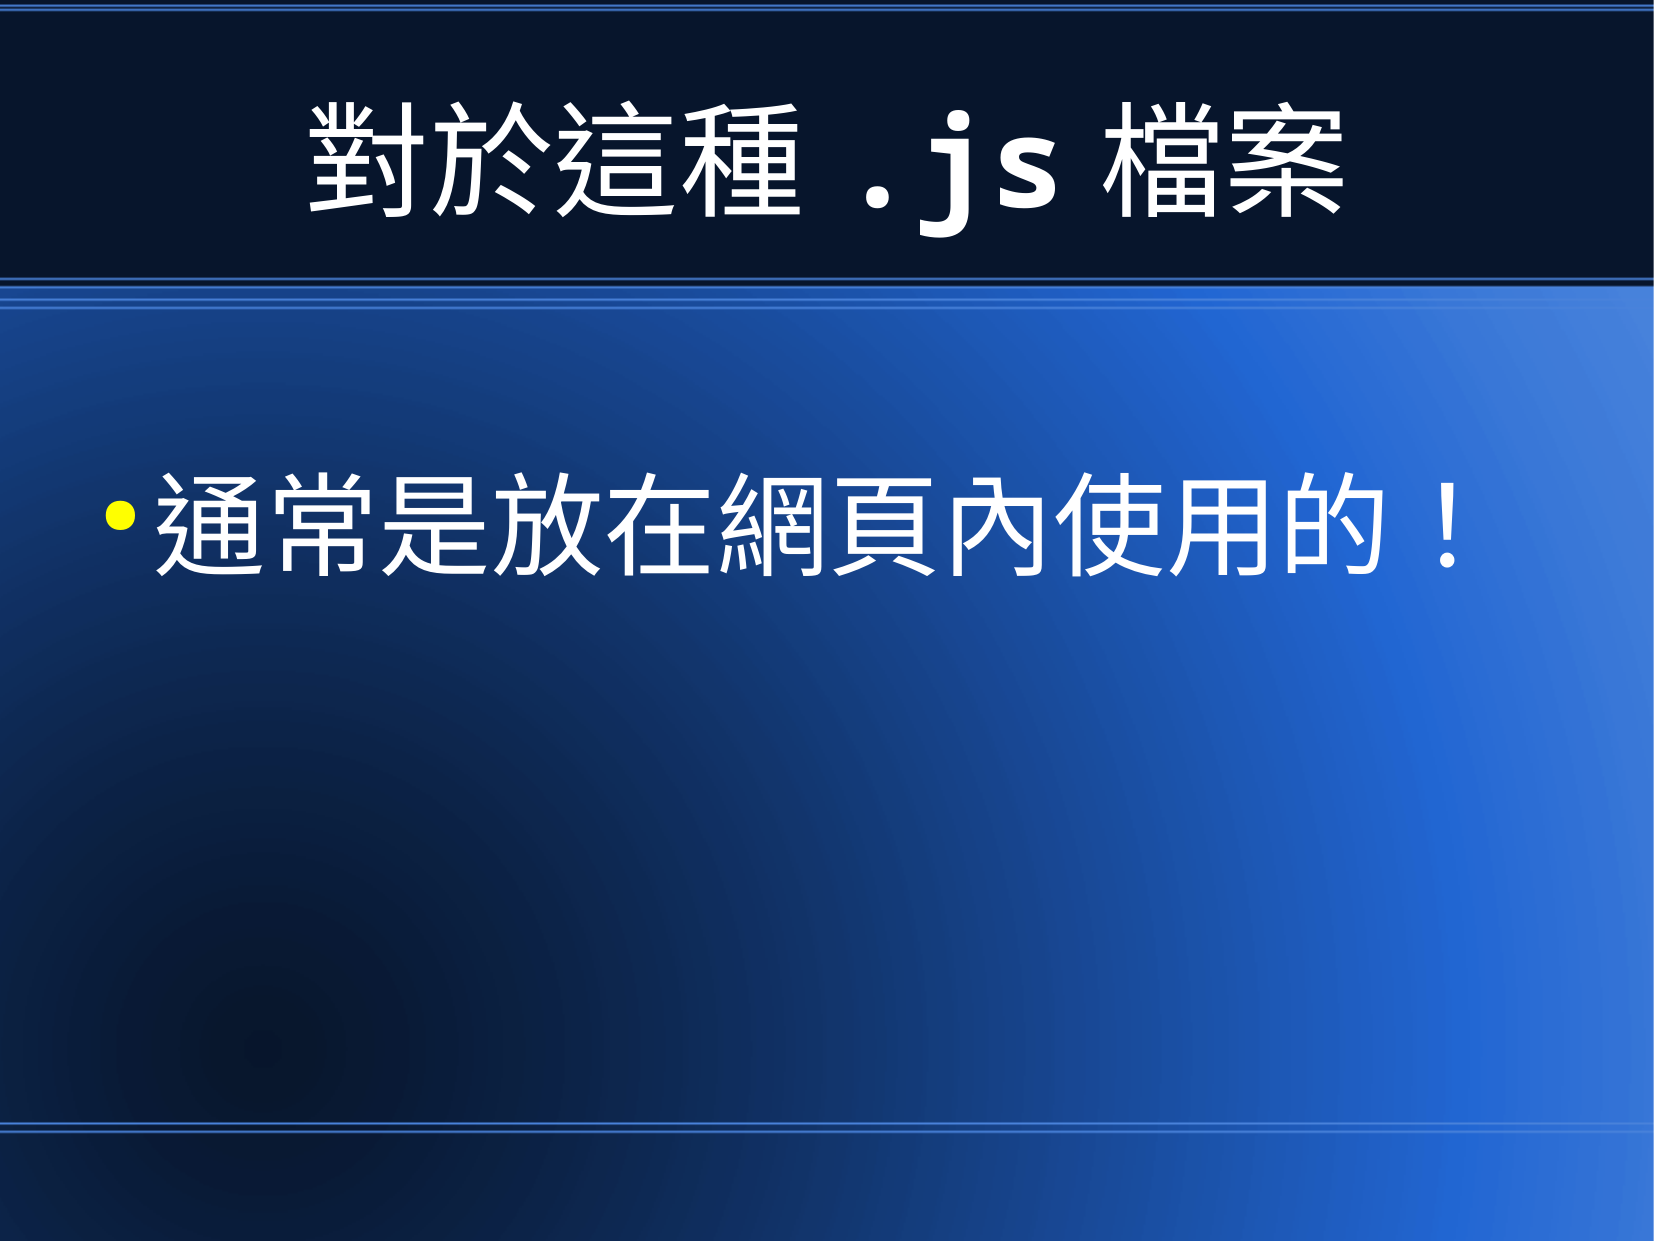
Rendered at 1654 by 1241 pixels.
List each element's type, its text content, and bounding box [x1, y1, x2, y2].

picture [0, 0, 1654, 1241]
list 通常是放在網頁內使用的！ [82, 355, 1571, 1241]
title 對於這種.js檔案 [82, 49, 1571, 257]
